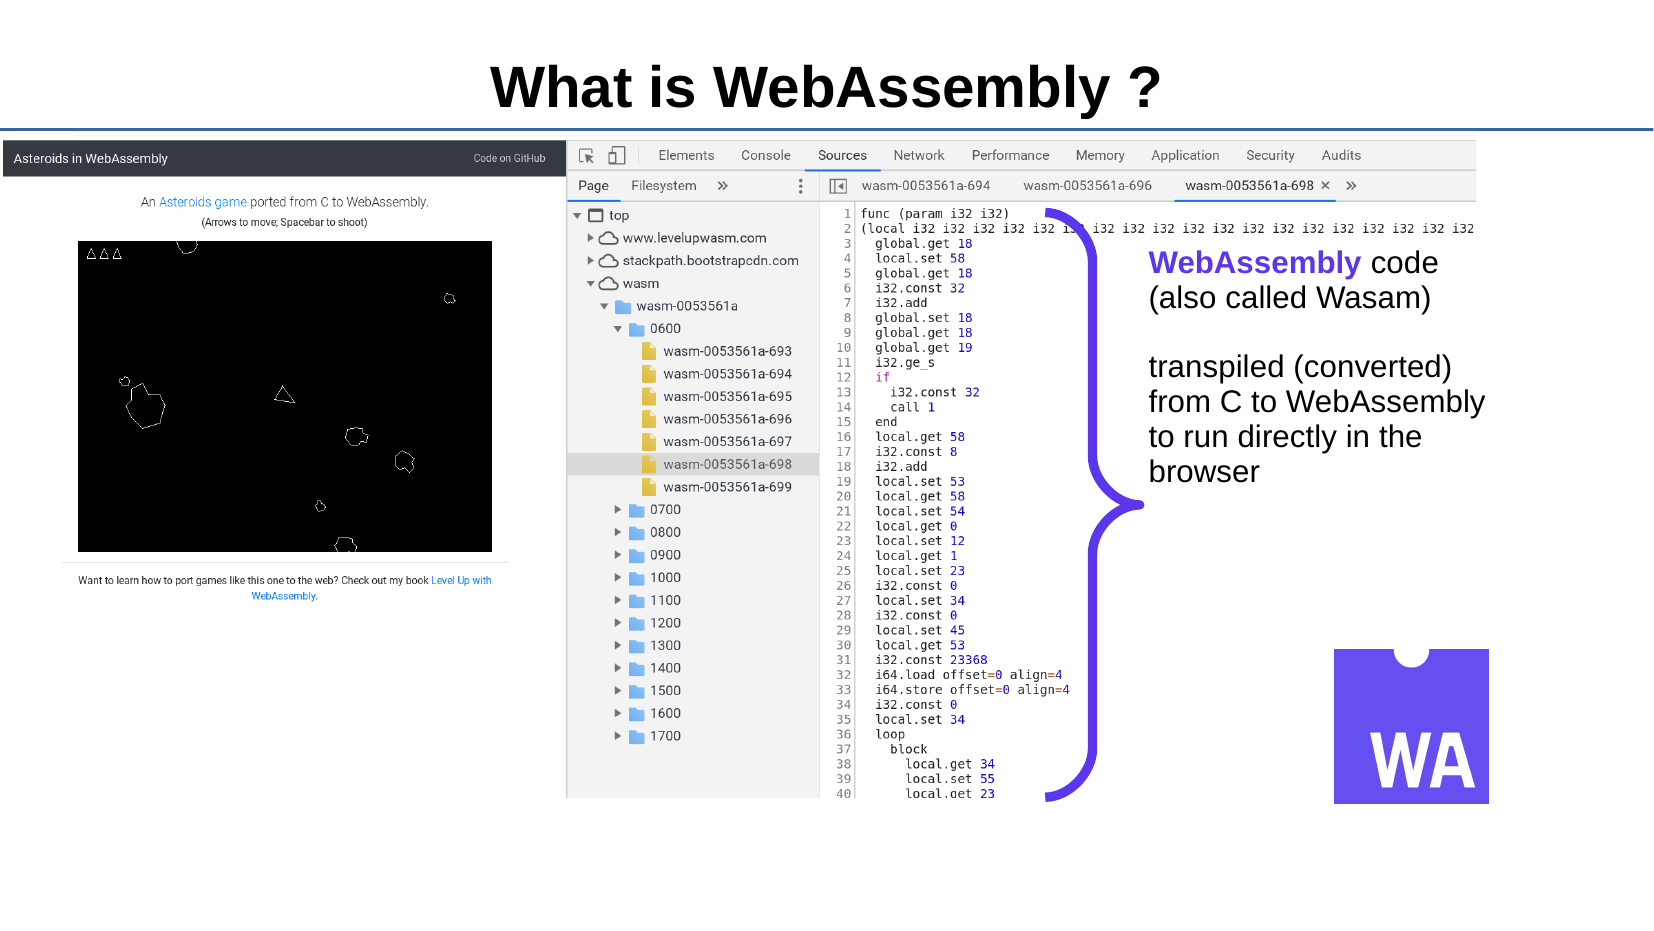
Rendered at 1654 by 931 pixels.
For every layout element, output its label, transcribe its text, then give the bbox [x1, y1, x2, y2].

text_box WebAssembly code (also called Wasam) transpiled (converted) from C to WebAssembly to run directly in the browser [1133, 238, 1536, 497]
picture [3, 135, 1489, 804]
text_box What is WebAssembly ? [466, 47, 1188, 128]
